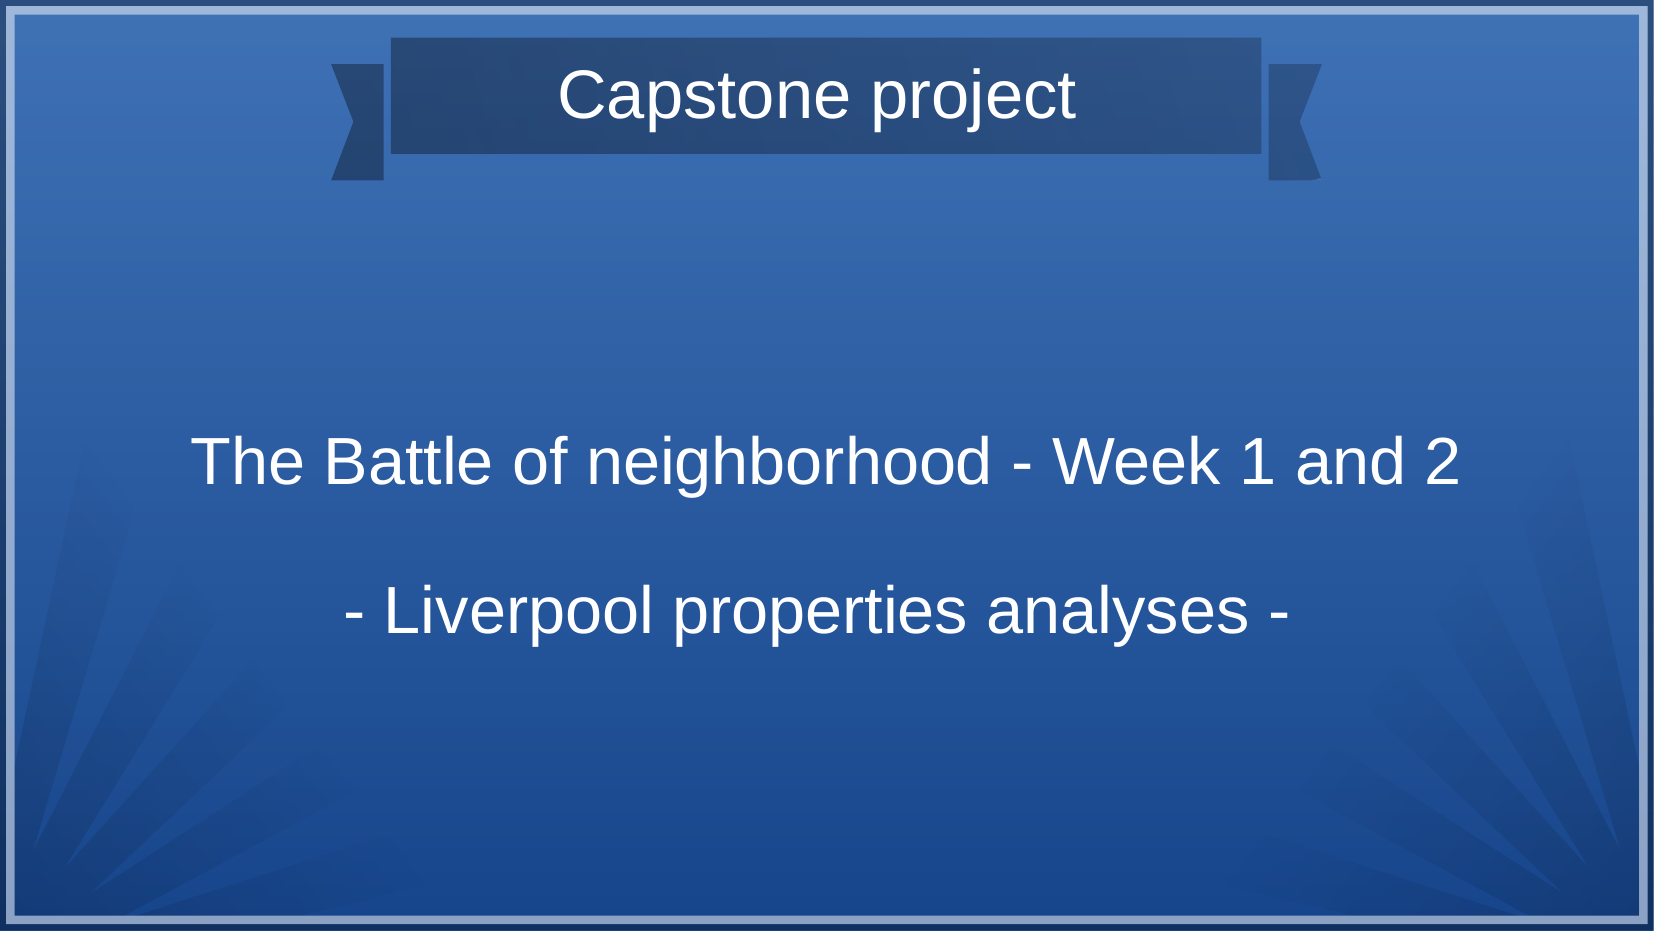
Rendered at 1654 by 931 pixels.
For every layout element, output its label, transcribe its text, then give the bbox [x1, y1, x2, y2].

subtitle The Battle of neighborhood - Week 1 and 2 - Liverpool properties analyses - [82, 224, 1571, 848]
title Capstone project [389, 35, 1264, 154]
